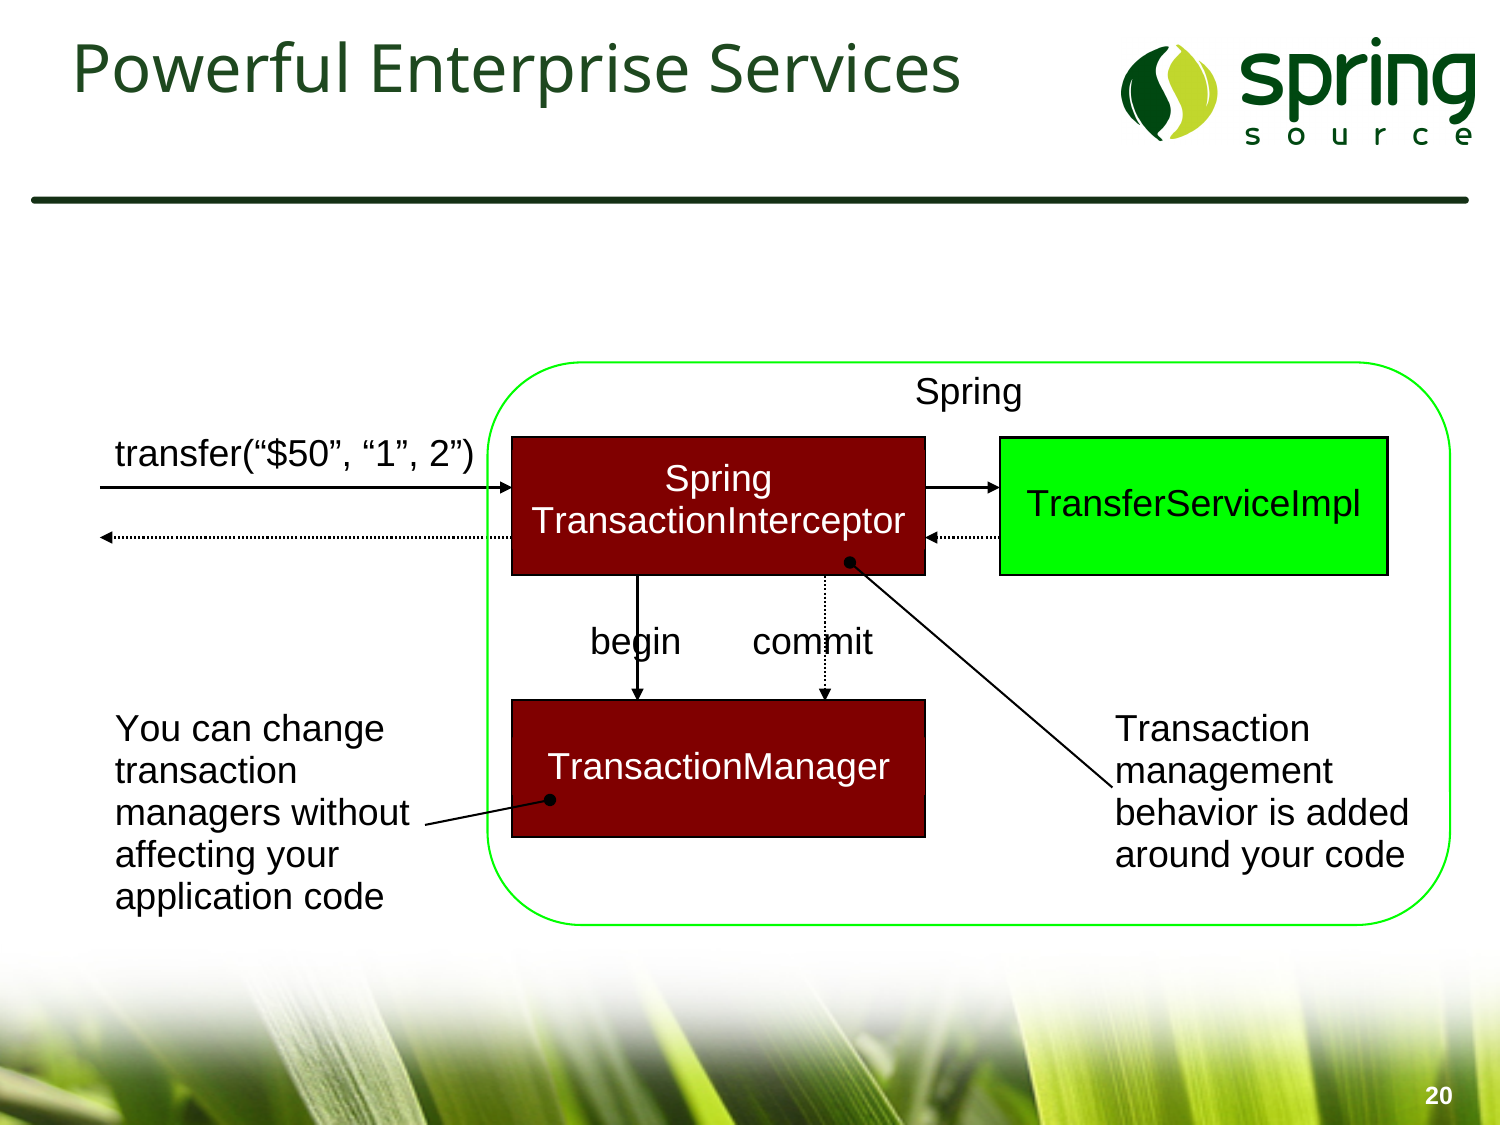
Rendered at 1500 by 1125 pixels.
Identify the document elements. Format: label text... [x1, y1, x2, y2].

text_box [999, 533, 1388, 575]
text_box Transaction management behavior is added around your code [1099, 699, 1434, 884]
text_box TransactionManager [512, 737, 925, 795]
text_box [512, 437, 925, 449]
title Powerful Enterprise Services [56, 13, 1089, 176]
picture [0, 944, 1500, 1125]
picture [1121, 37, 1475, 145]
text_box [999, 437, 1388, 474]
text_box transfer(“$50”, “1”, 2”) [100, 425, 491, 483]
text_box begin [575, 612, 697, 670]
text_box [512, 699, 925, 737]
text_box [512, 795, 925, 838]
text_box TransferServiceImpl [999, 474, 1388, 533]
text_box [512, 795, 545, 806]
text_box You can change transaction managers without affecting your application code [99, 699, 434, 926]
text_box [512, 550, 925, 575]
text_box commit [737, 612, 889, 670]
text_box Spring [724, 362, 1213, 420]
text_box Spring TransactionInterceptor [512, 449, 925, 550]
